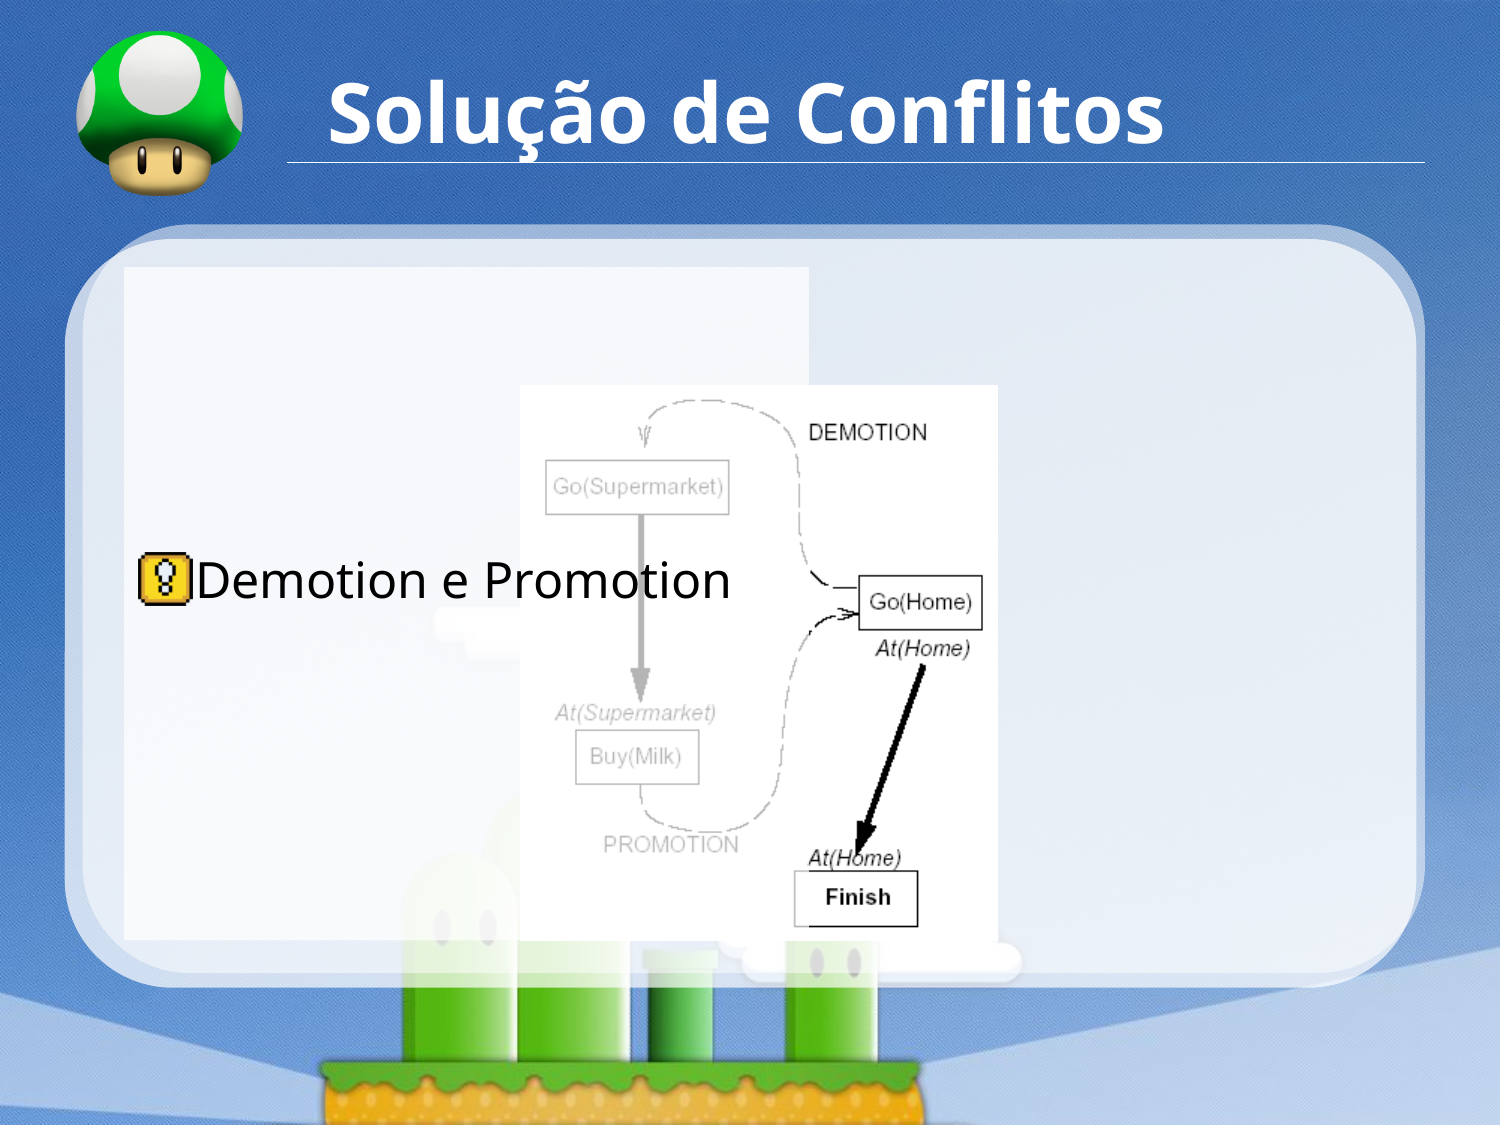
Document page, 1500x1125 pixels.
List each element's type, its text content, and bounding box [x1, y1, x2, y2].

title Solução de Conflitos [312, 37, 1425, 183]
picture [0, 0, 1500, 1125]
list Demotion e Promotion [123, 267, 809, 941]
